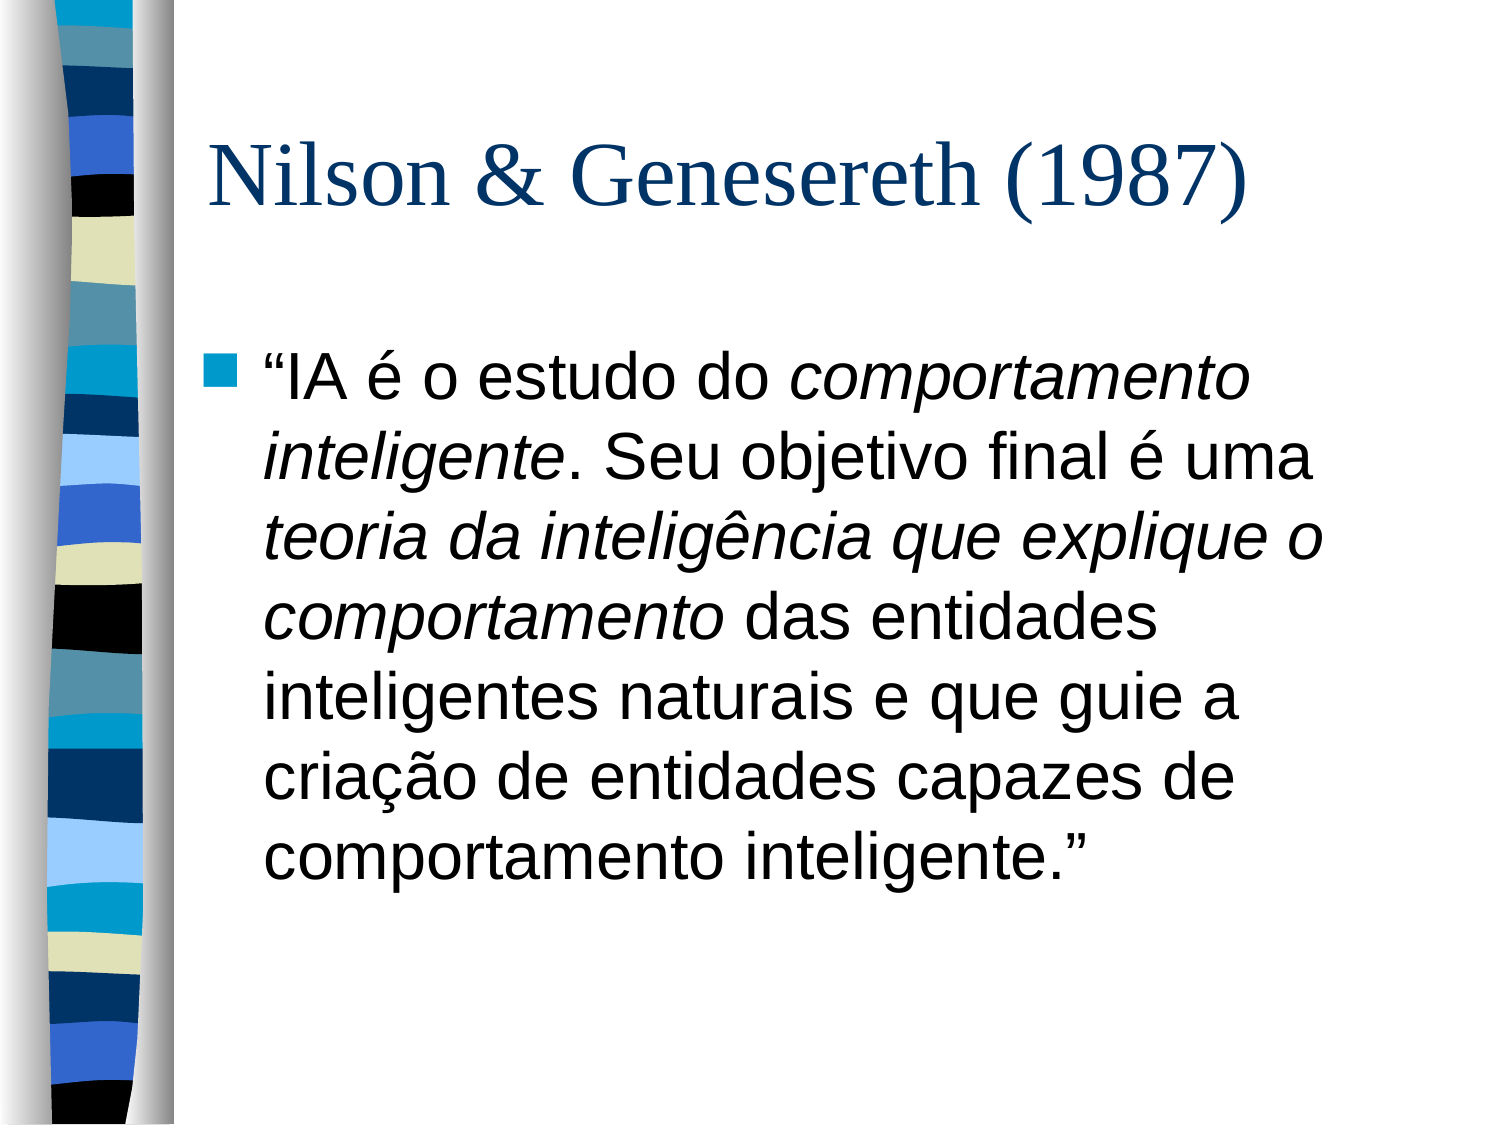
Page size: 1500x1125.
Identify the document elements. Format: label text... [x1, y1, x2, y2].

title Nilson & Genesereth (1987) [192, 74, 1468, 263]
list “IA é o estudo do comportamento inteligente. Seu objetivo final é uma teoria da inteligência que explique o comportamento das entidades inteligentes naturais e que guie a criação de entidades capazes de comportamento inteligente.” [192, 324, 1468, 1000]
